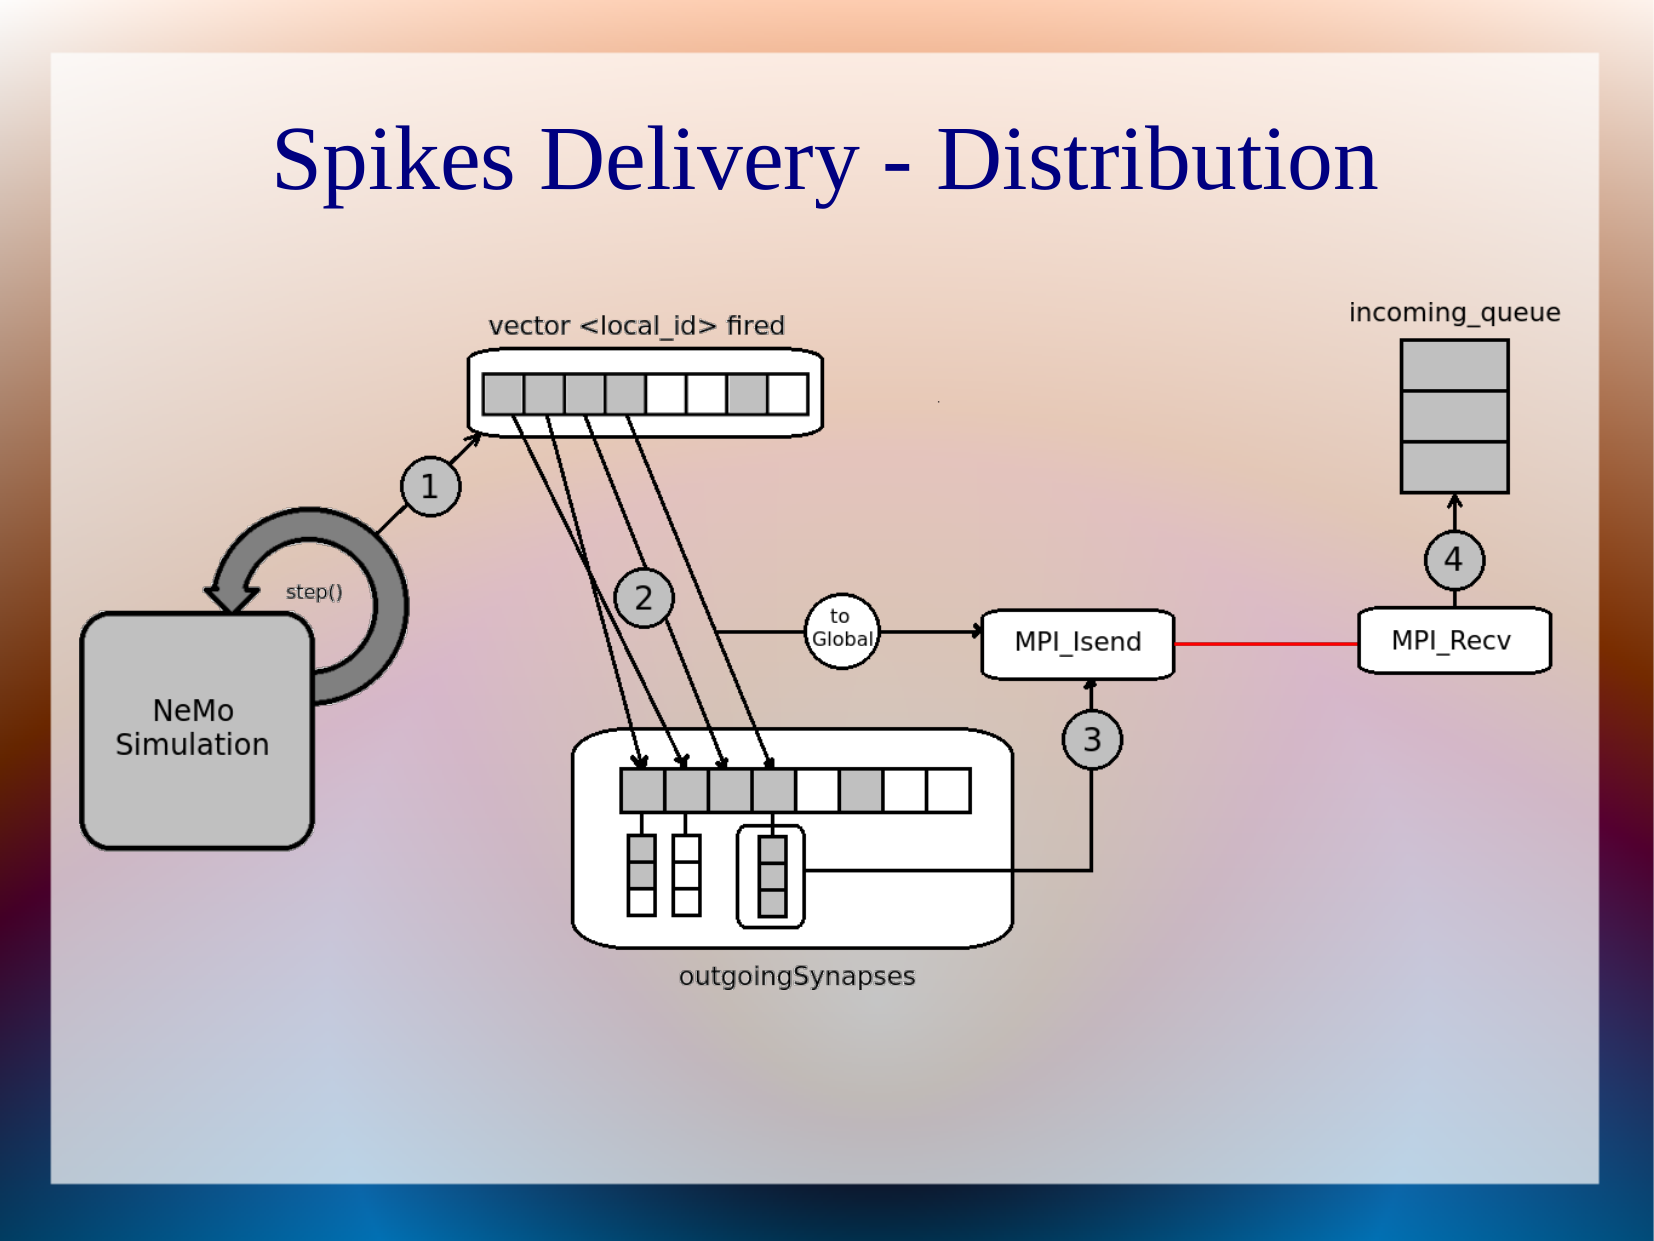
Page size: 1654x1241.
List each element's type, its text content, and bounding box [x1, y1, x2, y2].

picture [0, 0, 1654, 1241]
title Spikes Delivery - Distribution [82, 55, 1571, 263]
